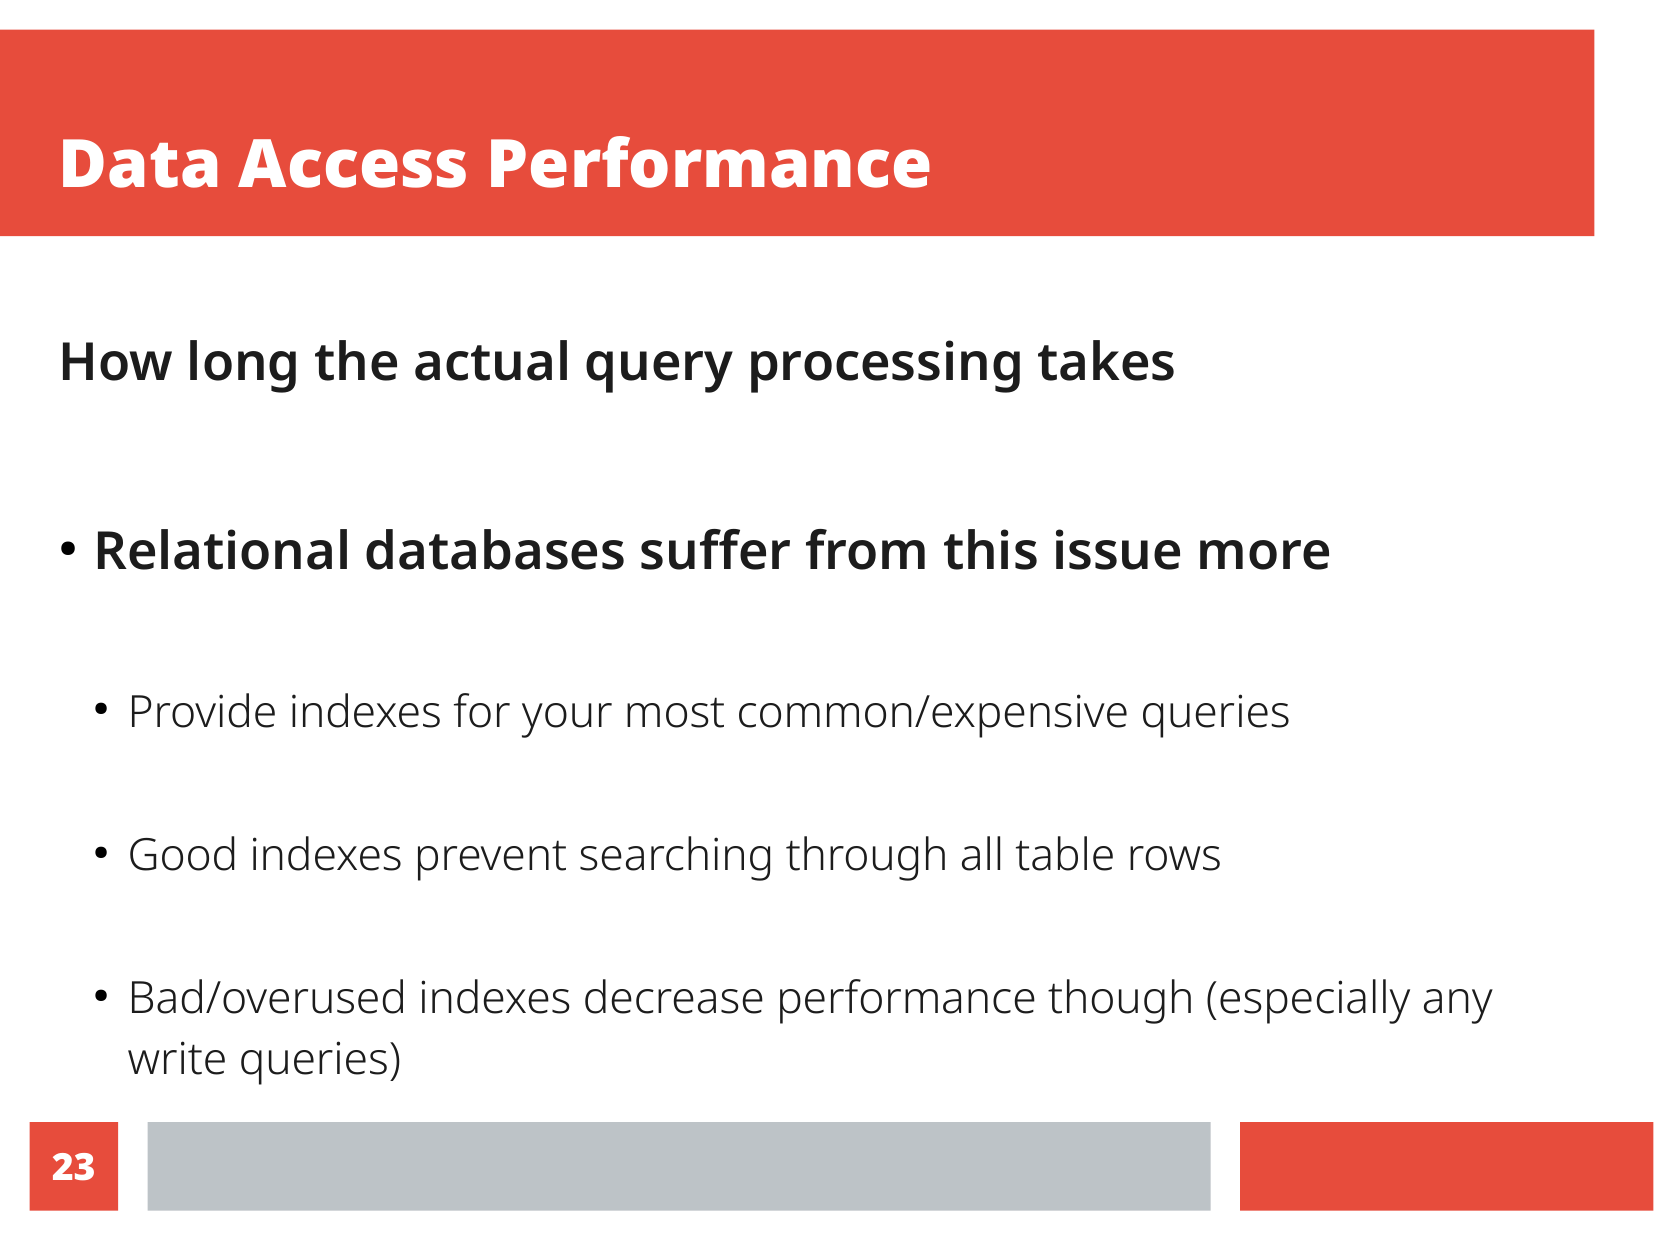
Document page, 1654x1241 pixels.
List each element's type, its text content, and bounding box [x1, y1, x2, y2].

title Data Access Performance [59, 59, 1595, 207]
list How long the actual query processing takes Relational databases suffer from this issue more Provide indexes for your most common/expensive queries Good indexes prevent searching through all table rows Bad/overused indexes decrease performance though (especially any write queries) [59, 324, 1565, 1093]
